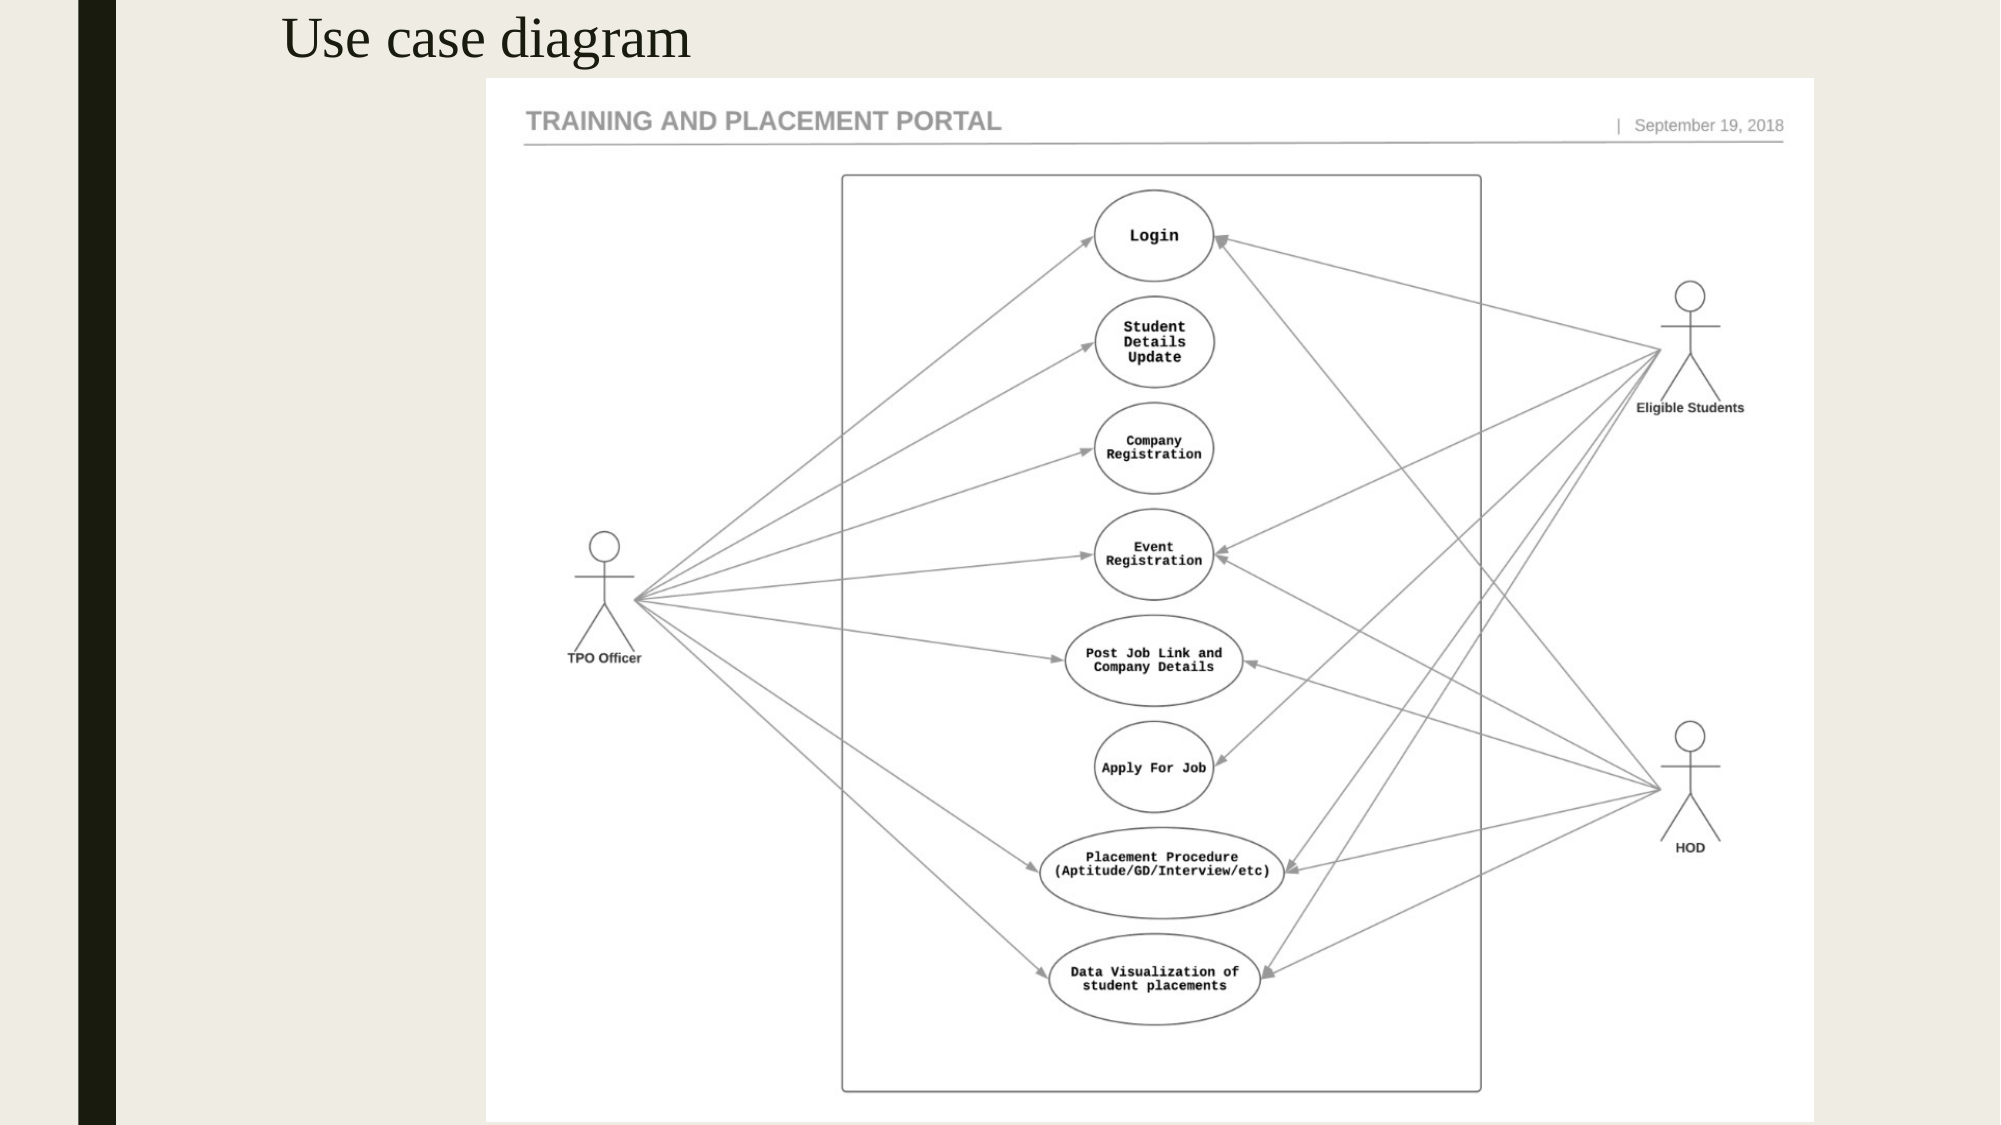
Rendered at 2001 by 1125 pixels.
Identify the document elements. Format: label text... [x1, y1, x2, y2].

picture [486, 78, 1814, 1122]
title Use case diagram [137, 0, 836, 79]
